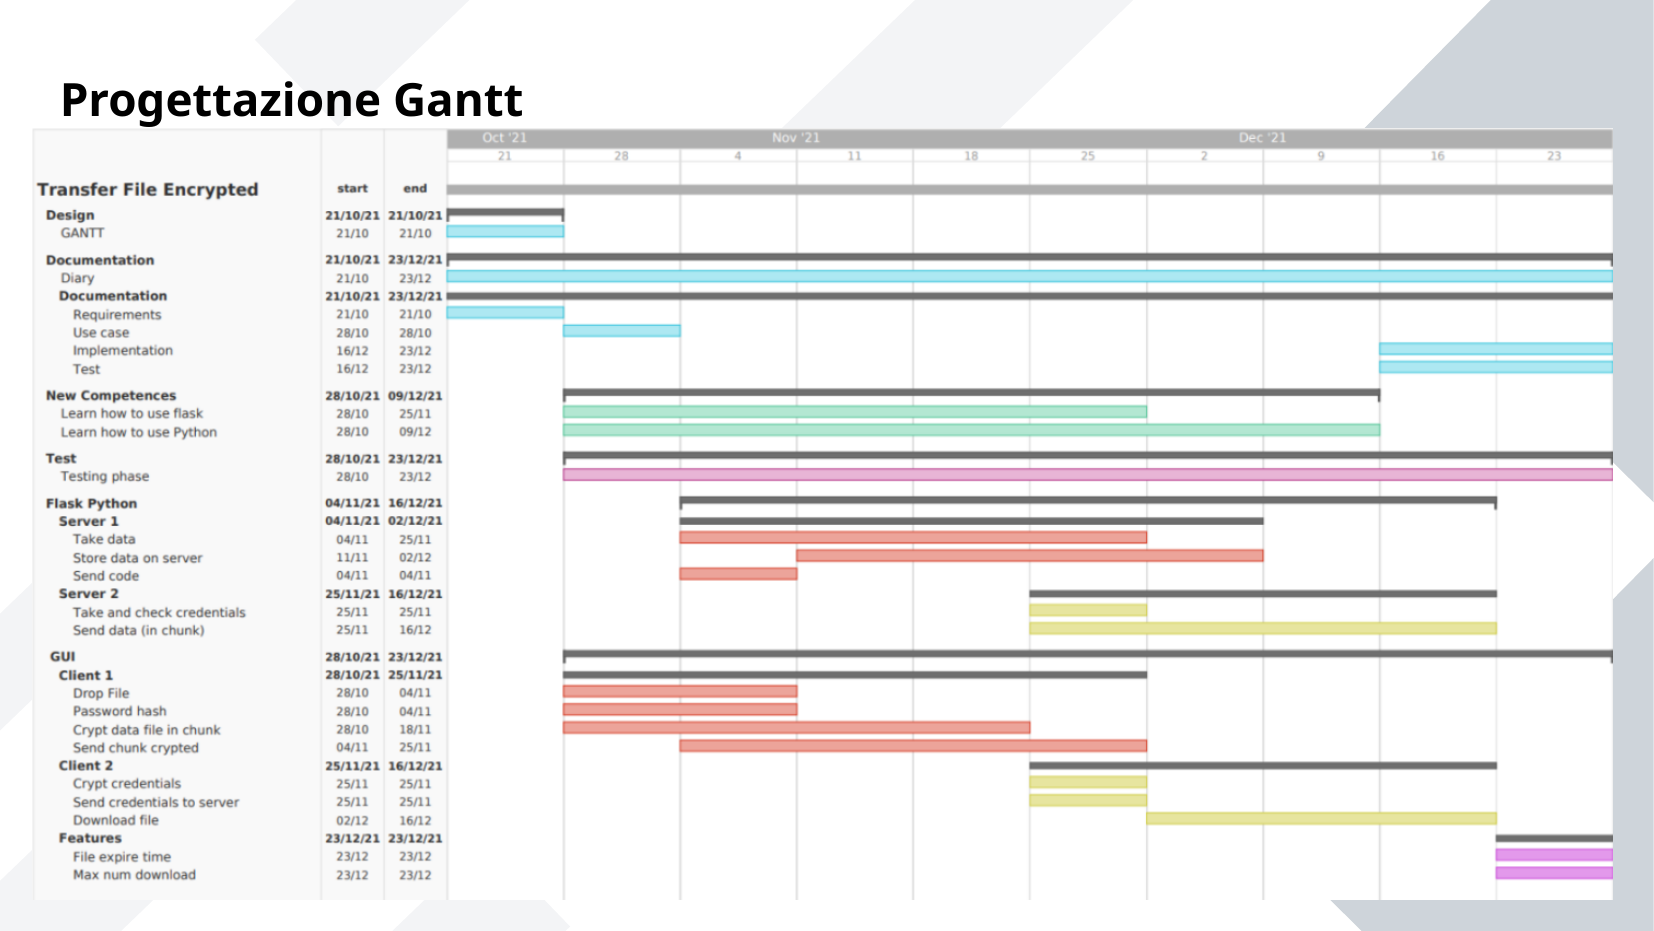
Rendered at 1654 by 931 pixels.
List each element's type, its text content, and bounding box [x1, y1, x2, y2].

text_box Progettazione Gantt [44, 59, 630, 128]
picture [32, 128, 1613, 901]
